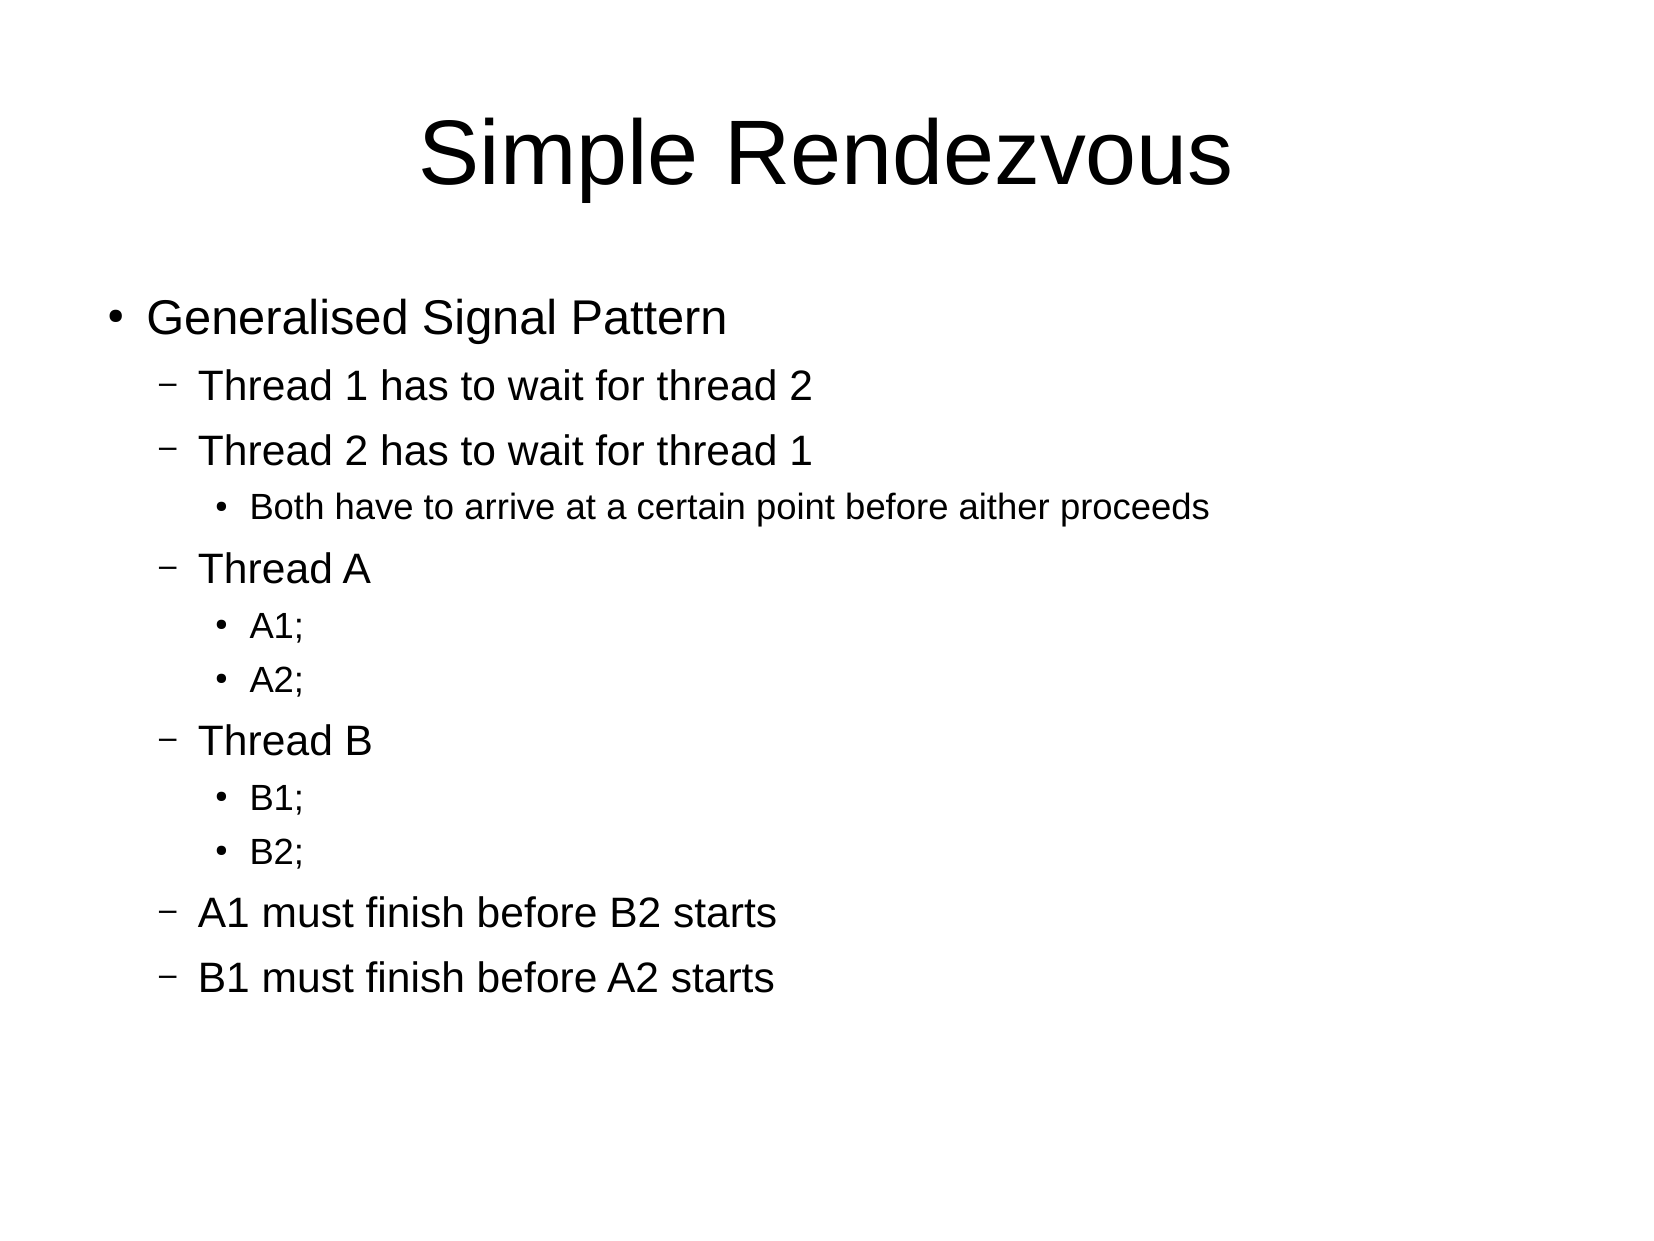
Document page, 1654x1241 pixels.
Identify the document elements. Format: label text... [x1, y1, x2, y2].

list Generalised Signal Pattern Thread 1 has to wait for thread 2 Thread 2 has to wait for thread 1 Both have to arrive at a certain point before aither proceeds Thread A A1; A2; Thread B B1; B2; A1 must finish before B2 starts B1 must finish before A2 starts [94, 290, 1583, 1010]
title Simple Rendezvous [82, 49, 1571, 257]
